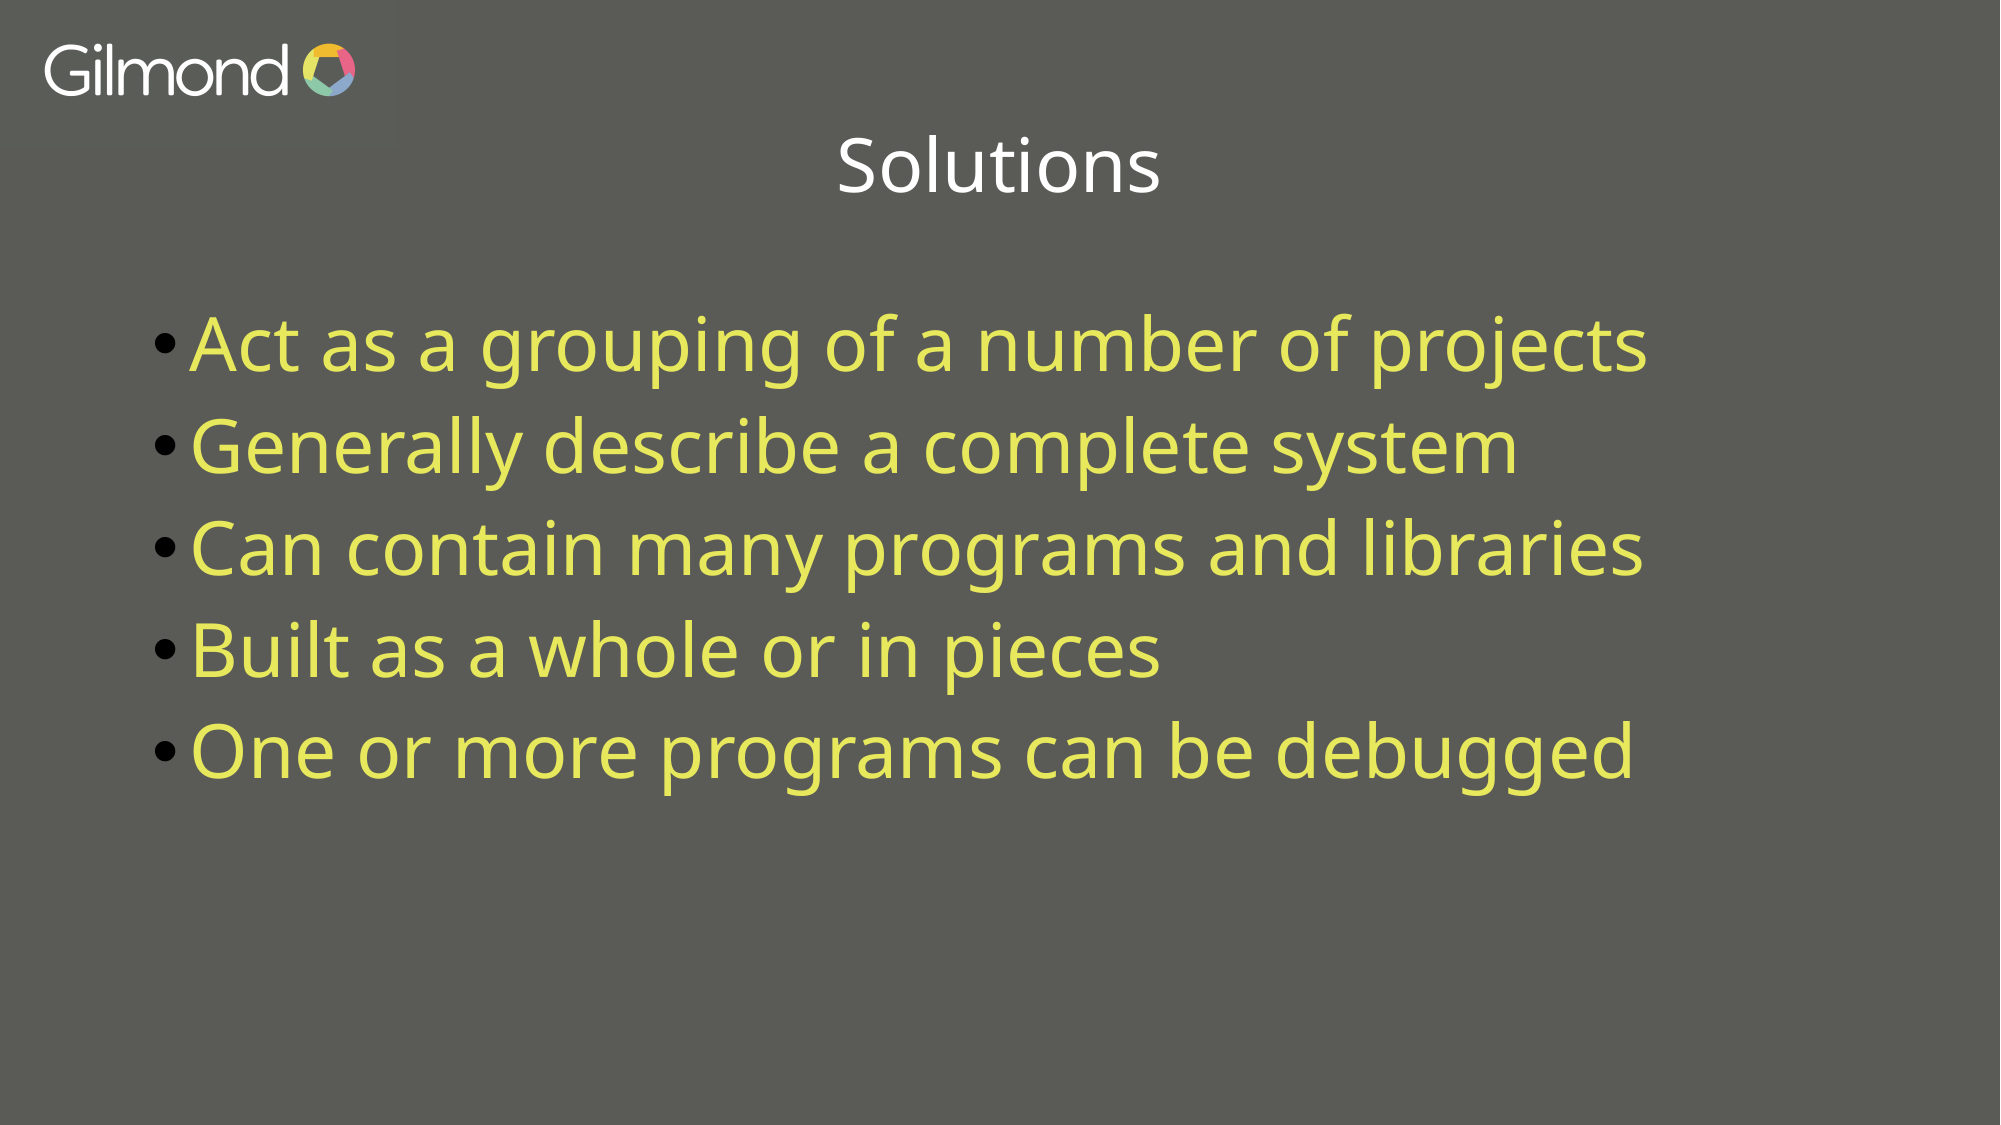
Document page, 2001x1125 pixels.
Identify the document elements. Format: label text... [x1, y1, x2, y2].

picture [0, 0, 399, 149]
title Solutions [137, 59, 1863, 278]
list Act as a grouping of a number of projects Generally describe a complete system Can contain many programs and libraries Built as a whole or in pieces One or more programs can be debugged [137, 299, 1863, 1014]
